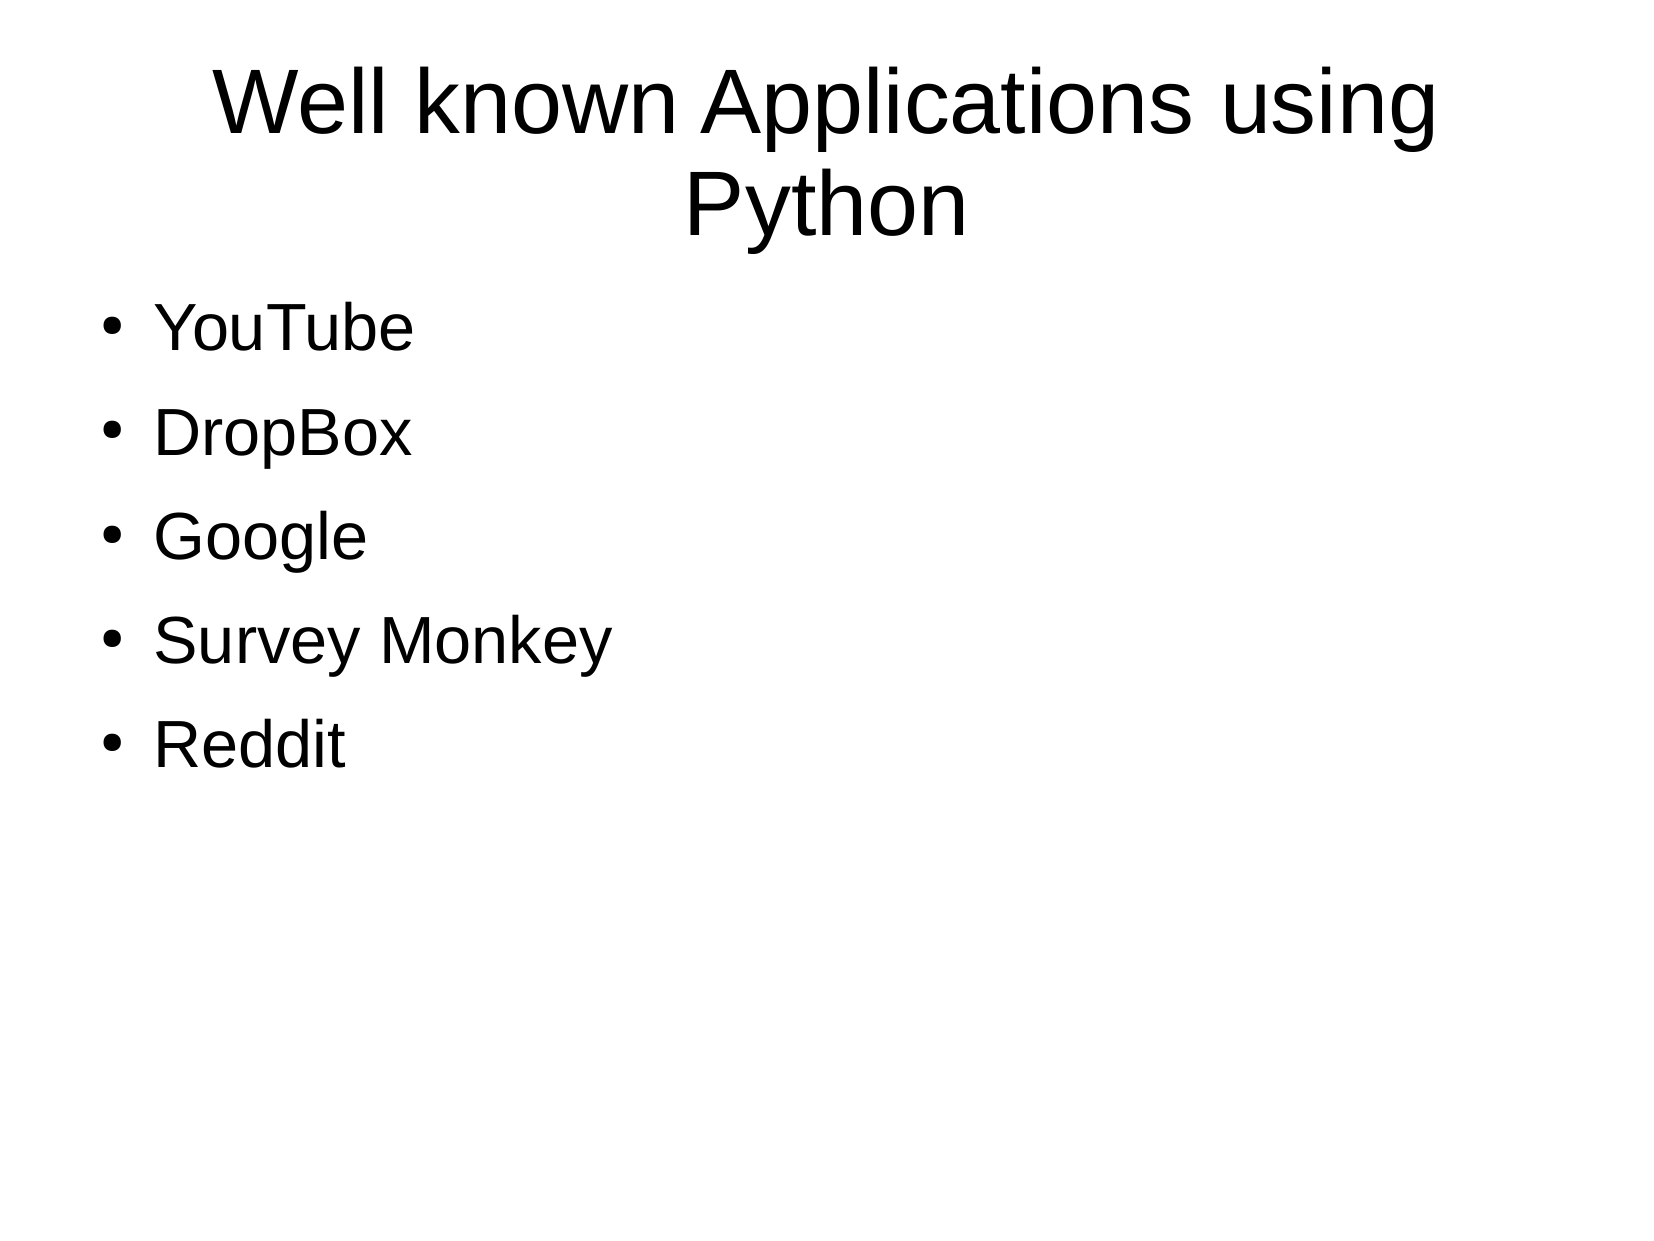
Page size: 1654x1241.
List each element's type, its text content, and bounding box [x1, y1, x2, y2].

list YouTube DropBox Google Survey Monkey Reddit [82, 290, 1571, 1010]
title Well known Applications using Python [82, 49, 1571, 257]
